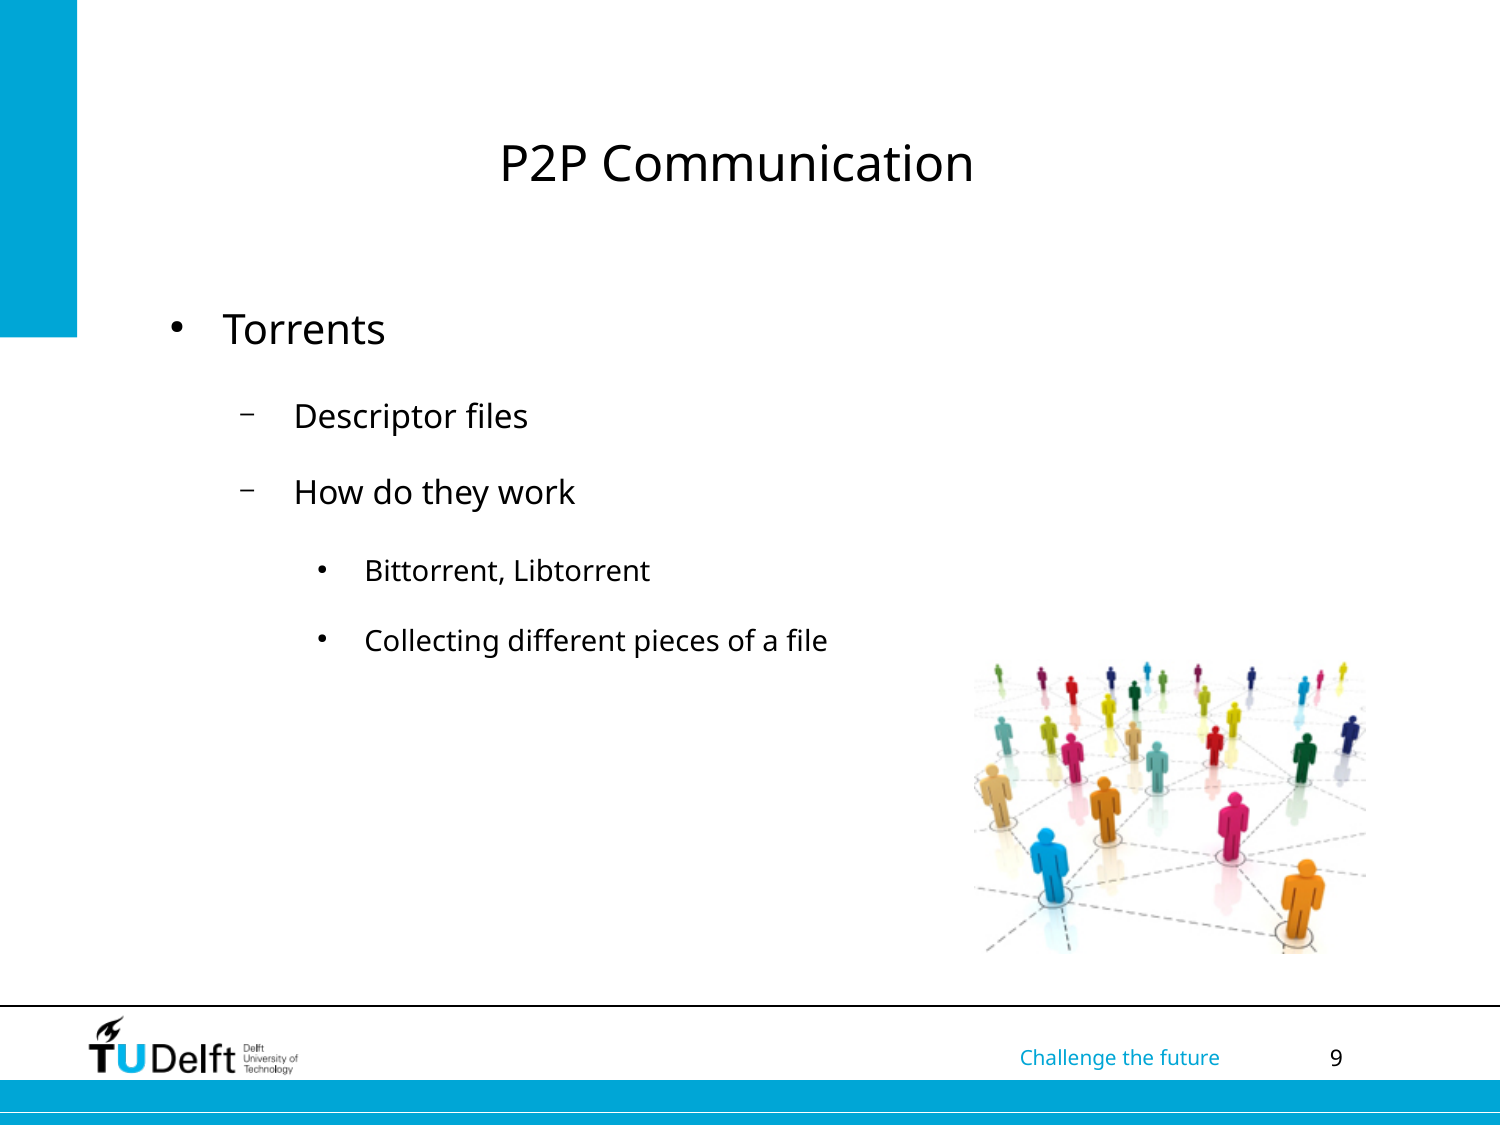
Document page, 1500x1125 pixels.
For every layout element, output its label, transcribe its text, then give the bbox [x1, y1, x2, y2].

list Torrents Descriptor files How do they work Bittorrent, Libtorrent Collecting different pieces of a file [151, 299, 1323, 876]
title P2P Communication [150, 75, 1325, 250]
picture [974, 659, 1366, 954]
